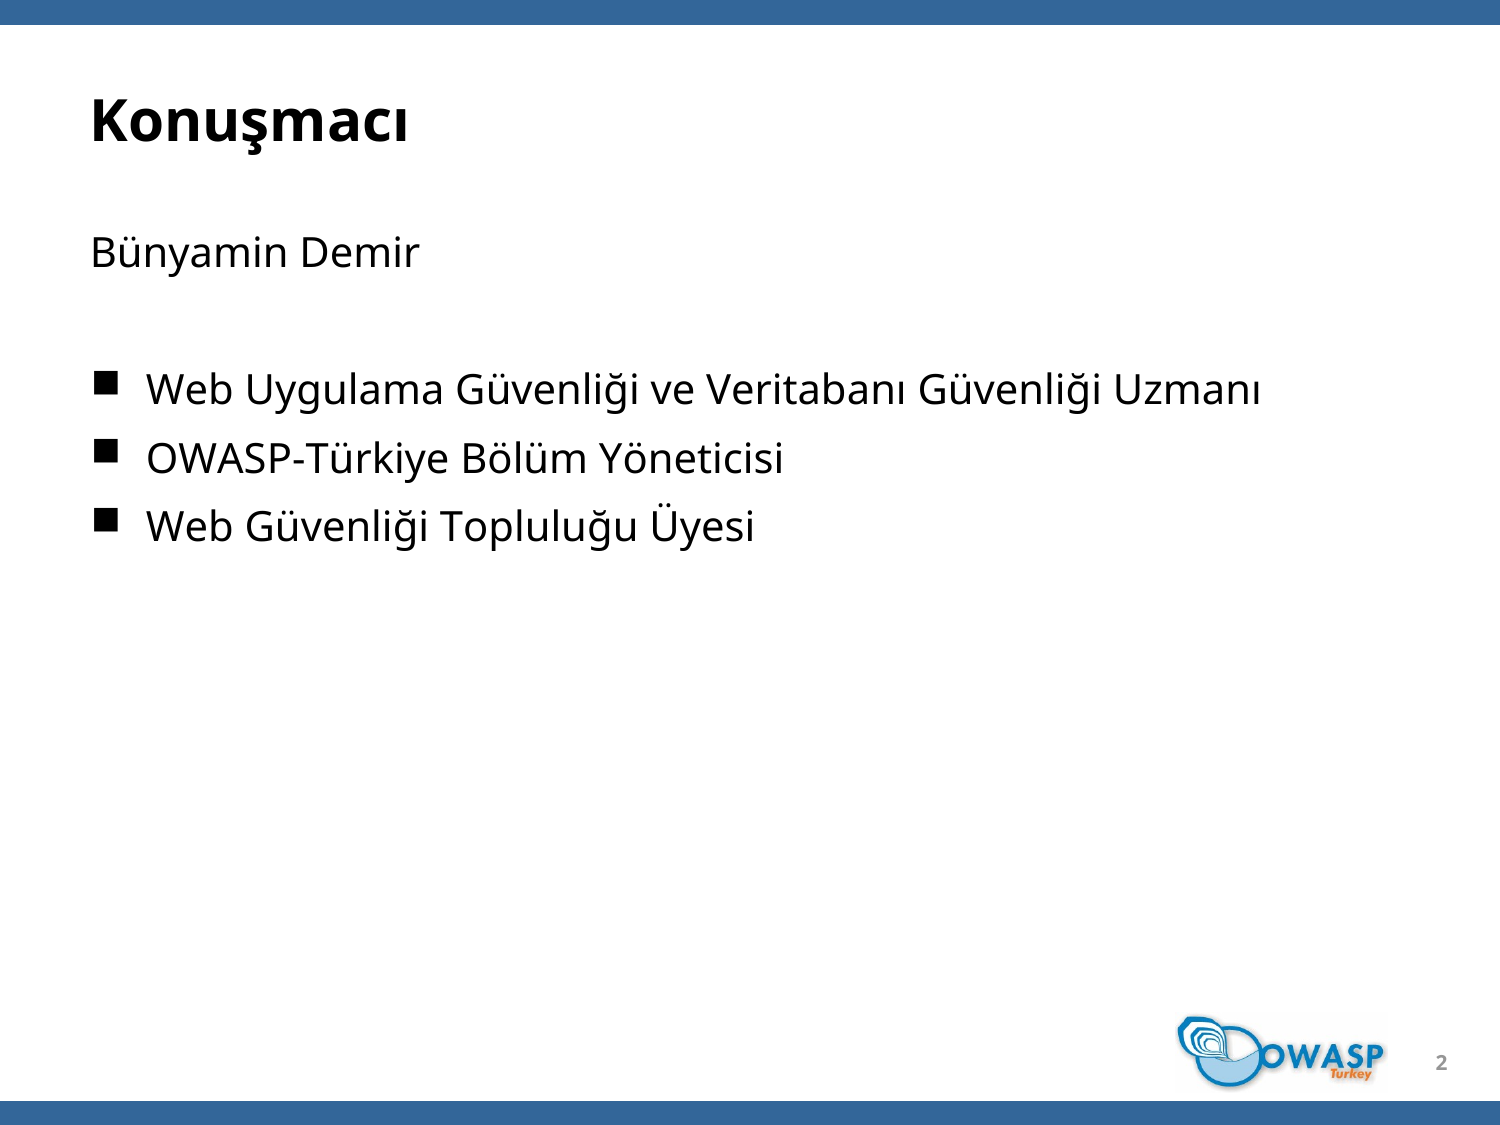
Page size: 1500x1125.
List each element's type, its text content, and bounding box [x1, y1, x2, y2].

picture [1175, 1017, 1388, 1093]
title Konuşmacı [75, 45, 1426, 176]
list Bünyamin Demir Web Uygulama Güvenliği ve Veritabanı Güvenliği Uzmanı OWASP-Türkiye Bölüm Yöneticisi Web Güvenliği Topluluğu Üyesi [75, 212, 1426, 1017]
text_box <number> [1408, 1034, 1475, 1082]
